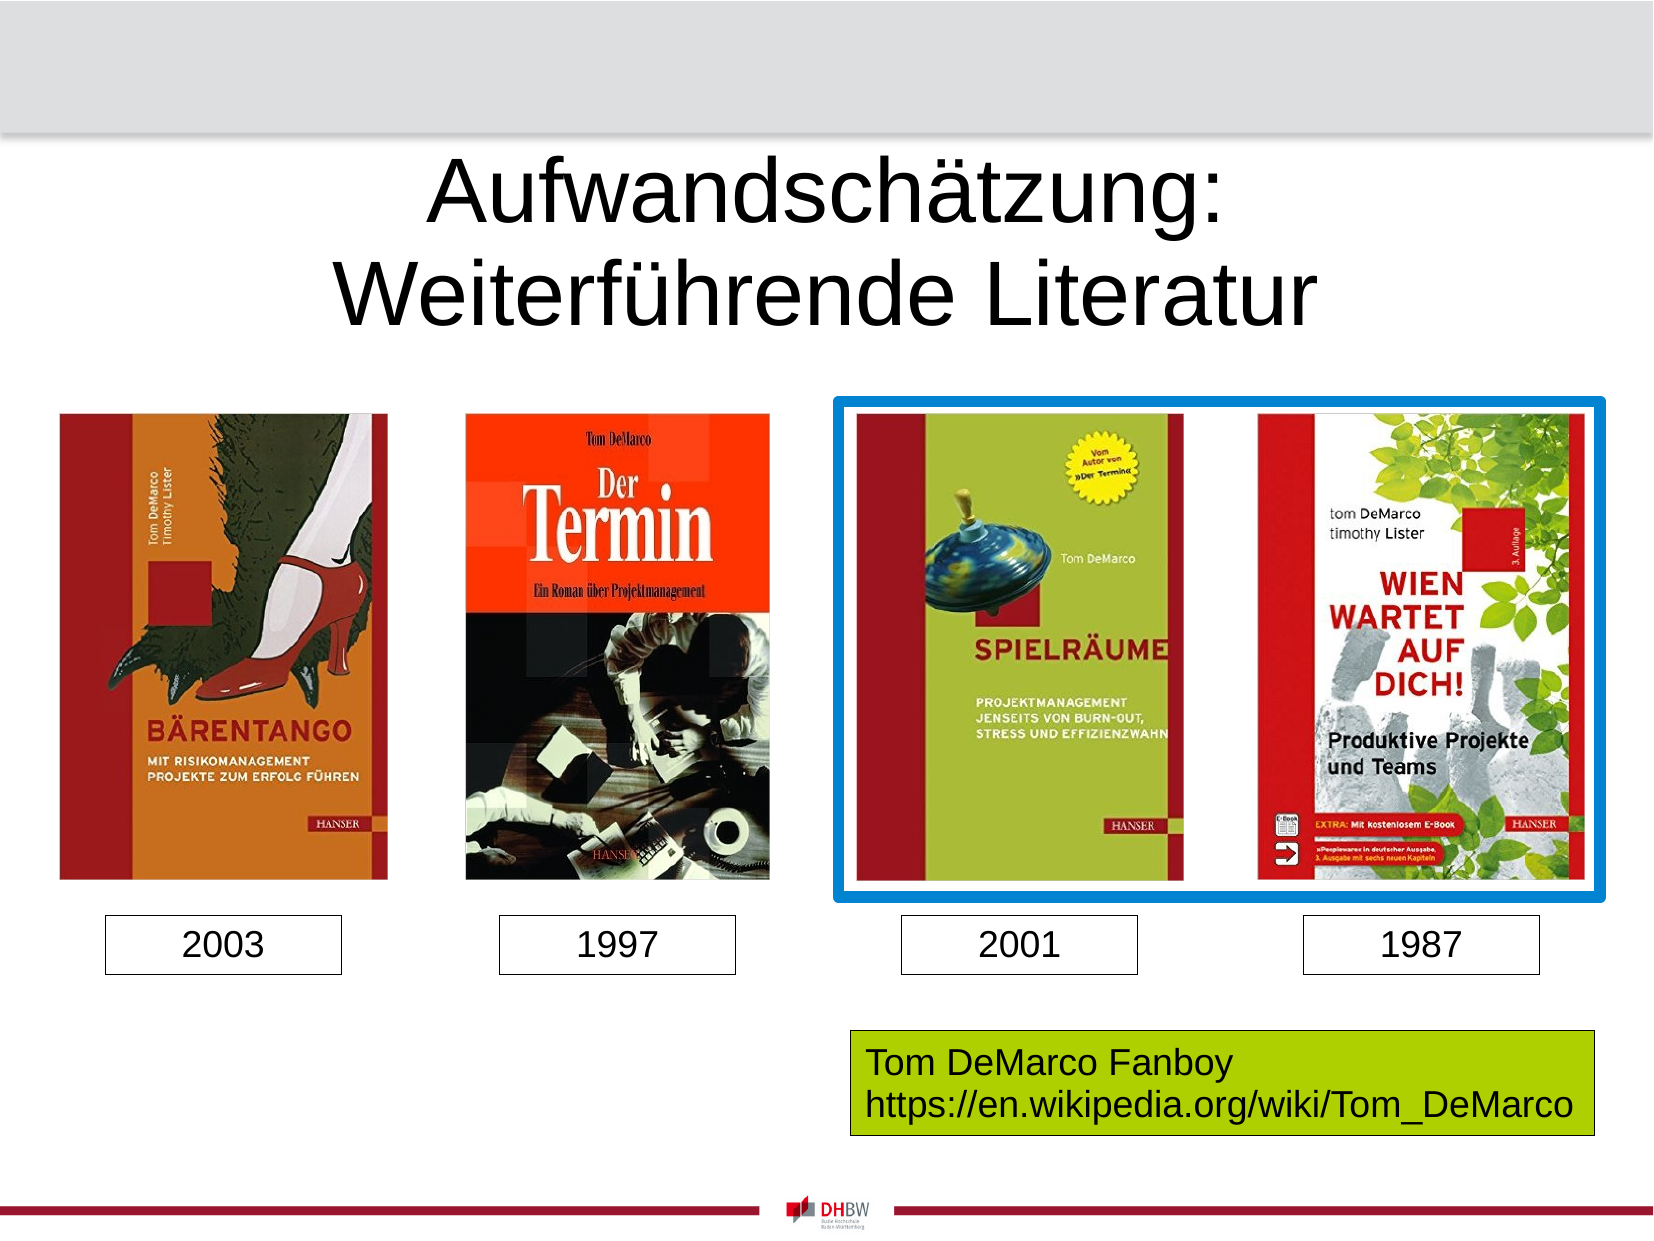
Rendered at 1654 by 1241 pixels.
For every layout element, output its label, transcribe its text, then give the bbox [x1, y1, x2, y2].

text_box 1997 [499, 915, 736, 975]
picture [0, 1, 1654, 1237]
text_box 1987 [1303, 915, 1540, 975]
text_box 2001 [901, 915, 1138, 975]
text_box 2003 [105, 915, 342, 975]
text_box Tom DeMarco Fanboy https://en.wikipedia.org/wiki/Tom_DeMarco [850, 1030, 1595, 1136]
title Aufwandschätzung: Weiterführende Literatur [82, 139, 1571, 346]
